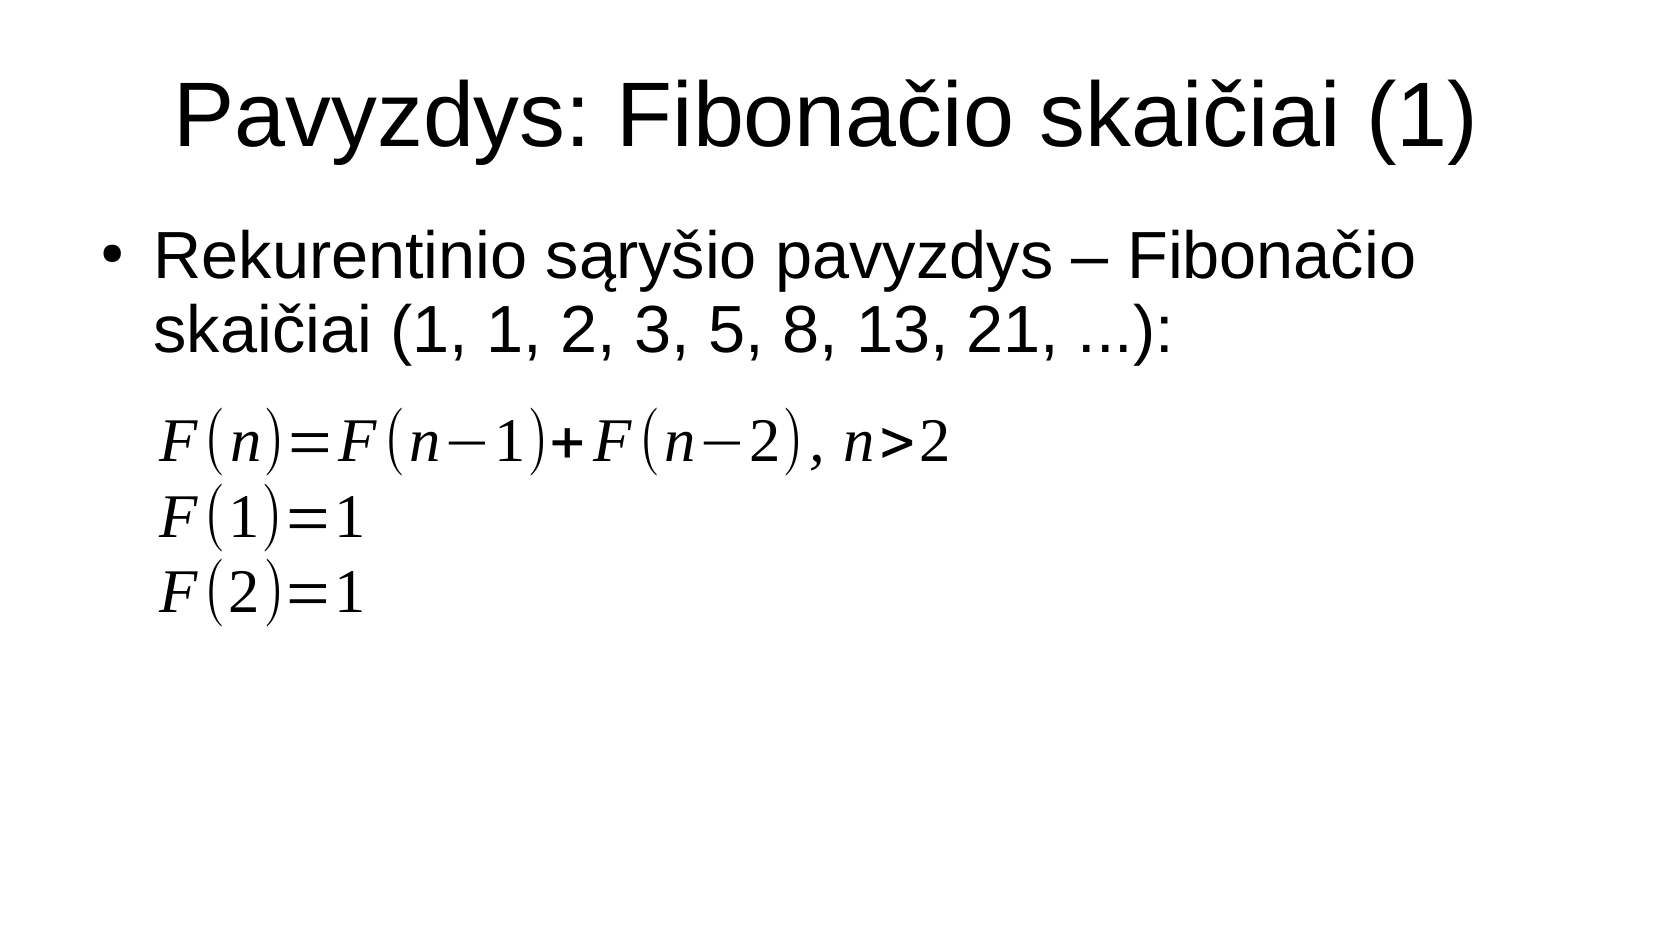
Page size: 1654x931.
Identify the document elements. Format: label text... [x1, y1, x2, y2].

title Pavyzdys: Fibonačio skaičiai (1) [82, 37, 1571, 193]
list Rekurentinio sąryšio pavyzdys – Fibonačio skaičiai (1, 1, 2, 3, 5, 8, 13, 21, ...): [82, 217, 1571, 758]
chart [150, 405, 958, 659]
